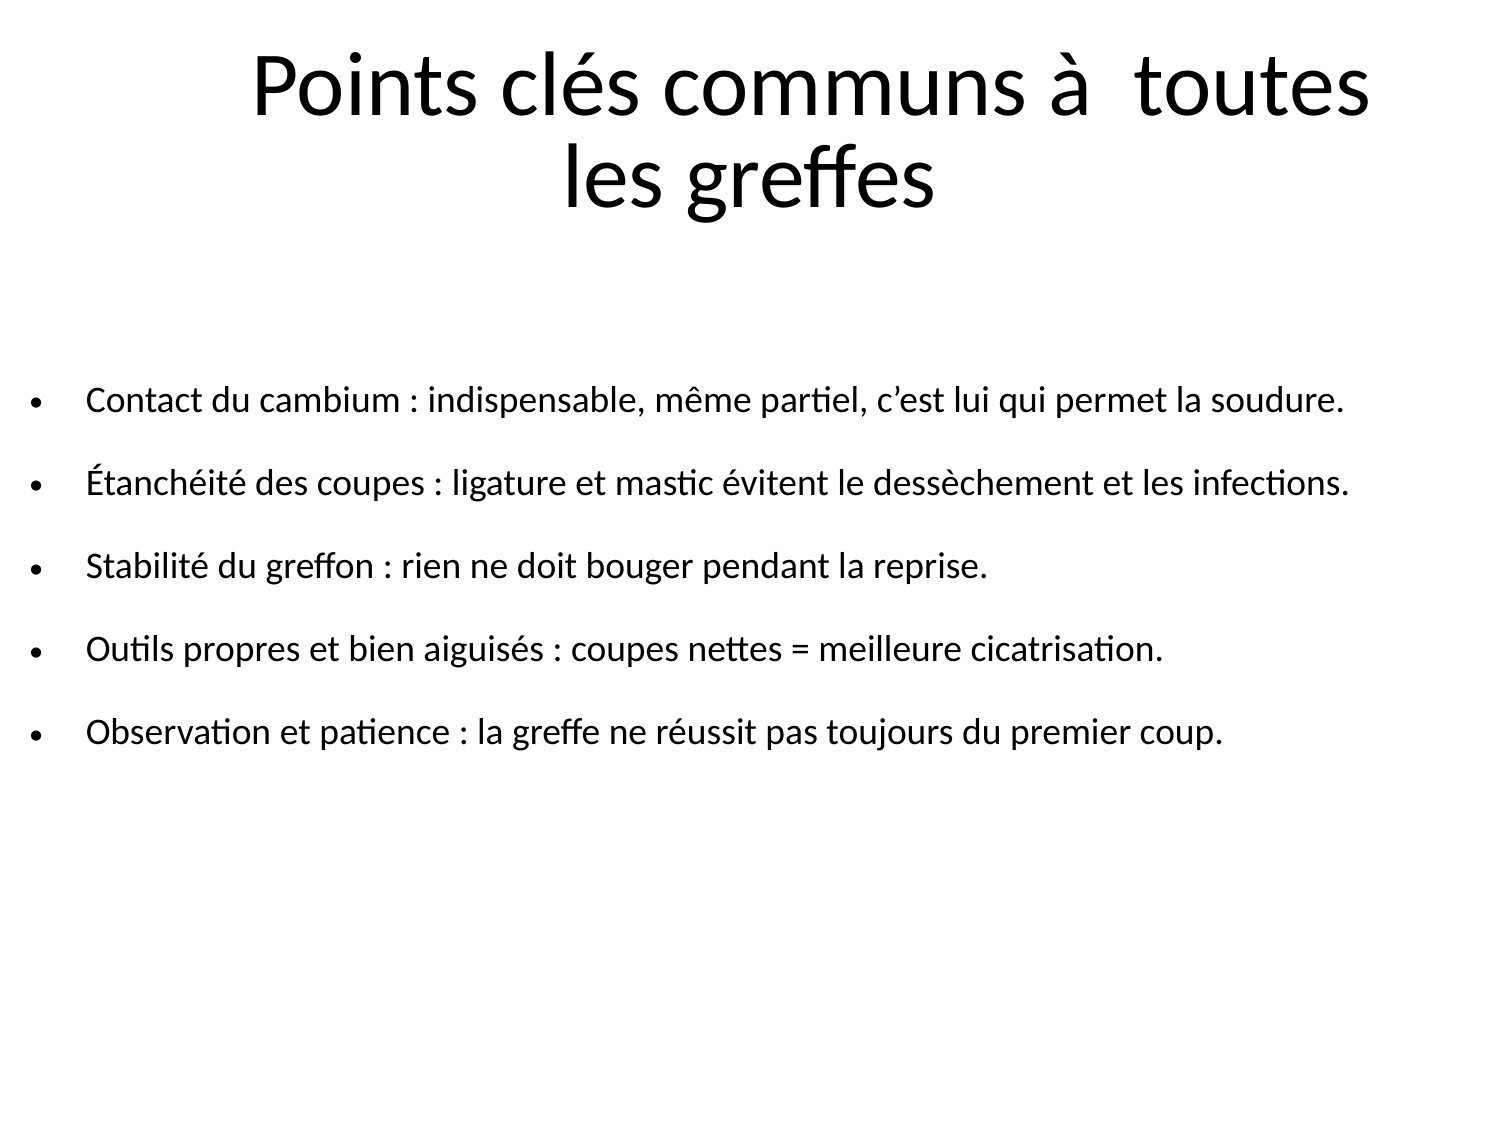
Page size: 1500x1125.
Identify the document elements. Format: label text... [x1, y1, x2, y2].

text_box Contact du cambium : indispensable, même partiel, c’est lui qui permet la soudure. Étanchéité des coupes : ligature et mastic évitent le dessèchement et les infections. Stabilité du greffon : rien ne doit bouger pendant la reprise. Outils propres et bien aiguisés : coupes nettes = meilleure cicatrisation. Observation et patience : la greffe ne réussit pas toujours du premier coup. [29, 383, 1447, 1020]
title Points clés communs à toutes les greffes [75, 13, 1425, 264]
